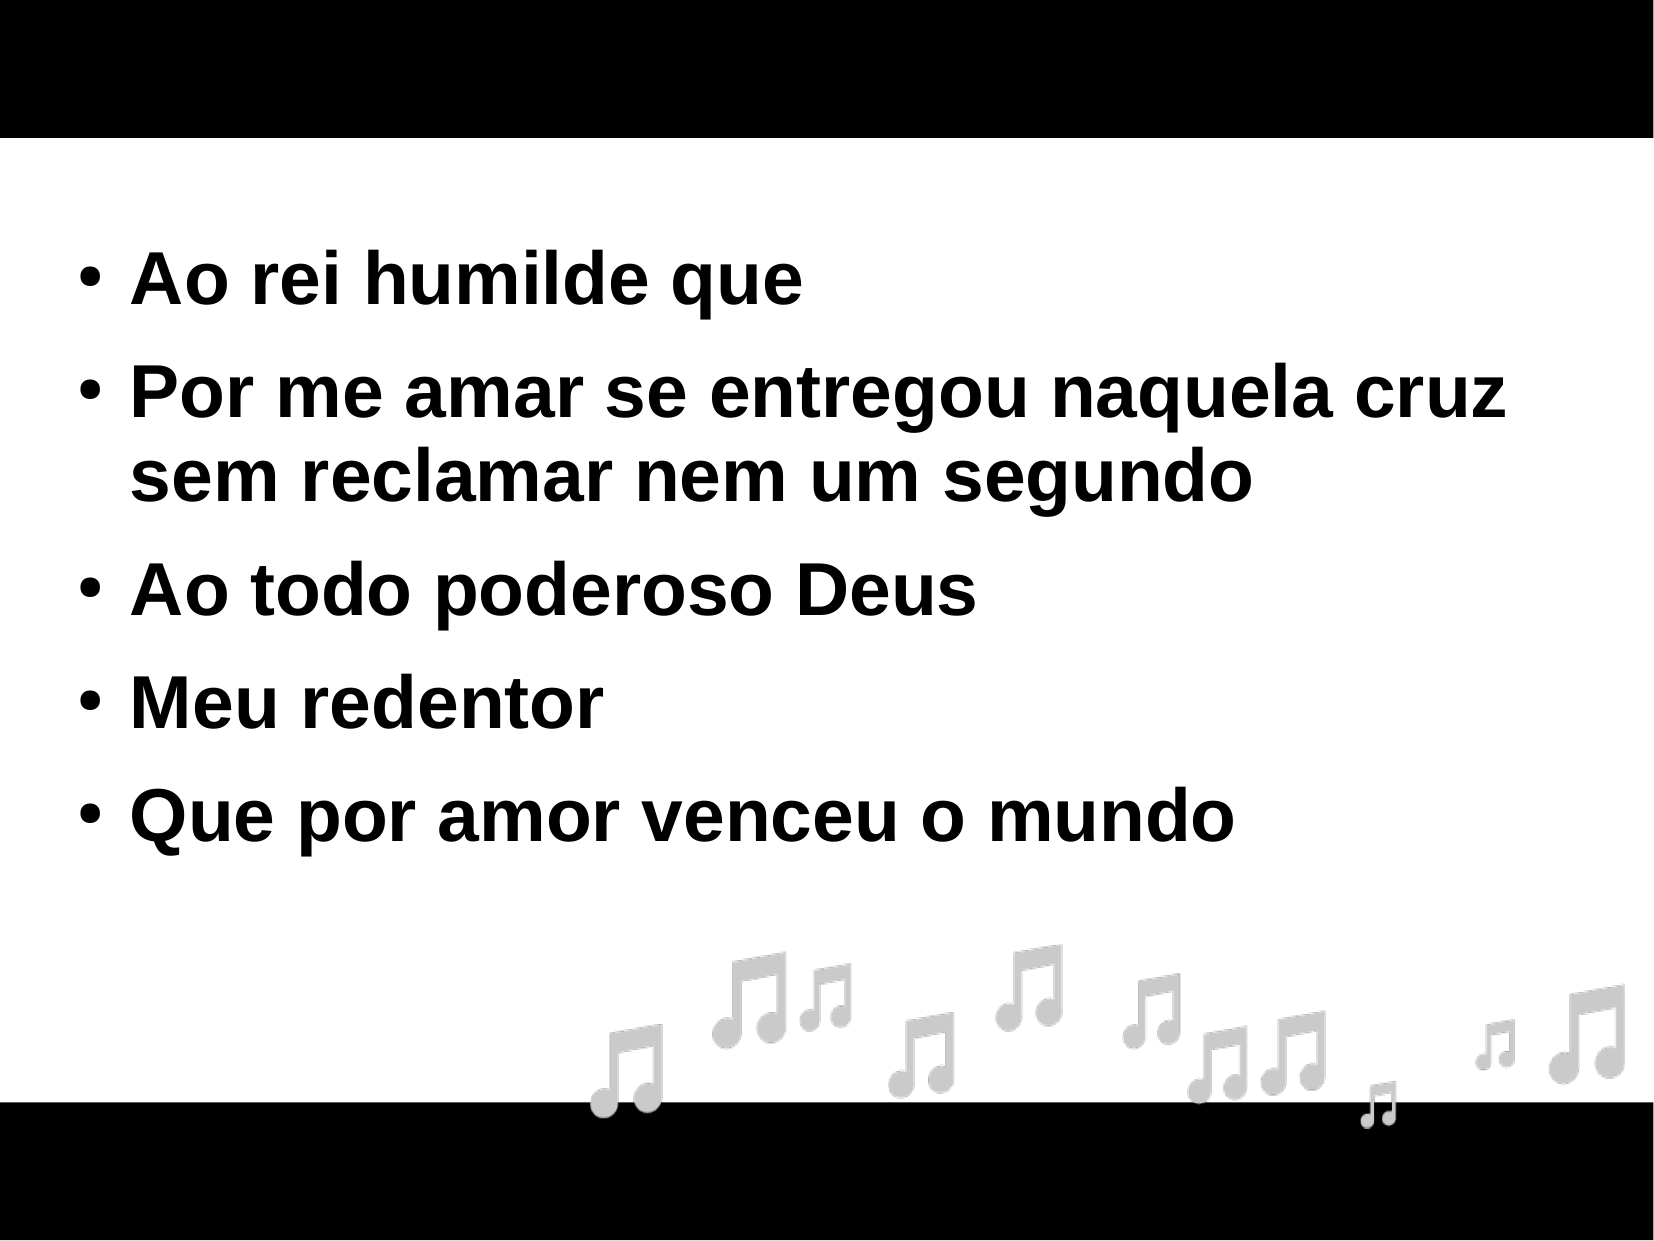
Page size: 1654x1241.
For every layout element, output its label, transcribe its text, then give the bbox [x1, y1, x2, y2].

list Ao rei humilde que Por me amar se entregou naquela cruz sem reclamar nem um segundo Ao todo poderoso Deus Meu redentor Que por amor venceu o mundo [59, 236, 1595, 1024]
